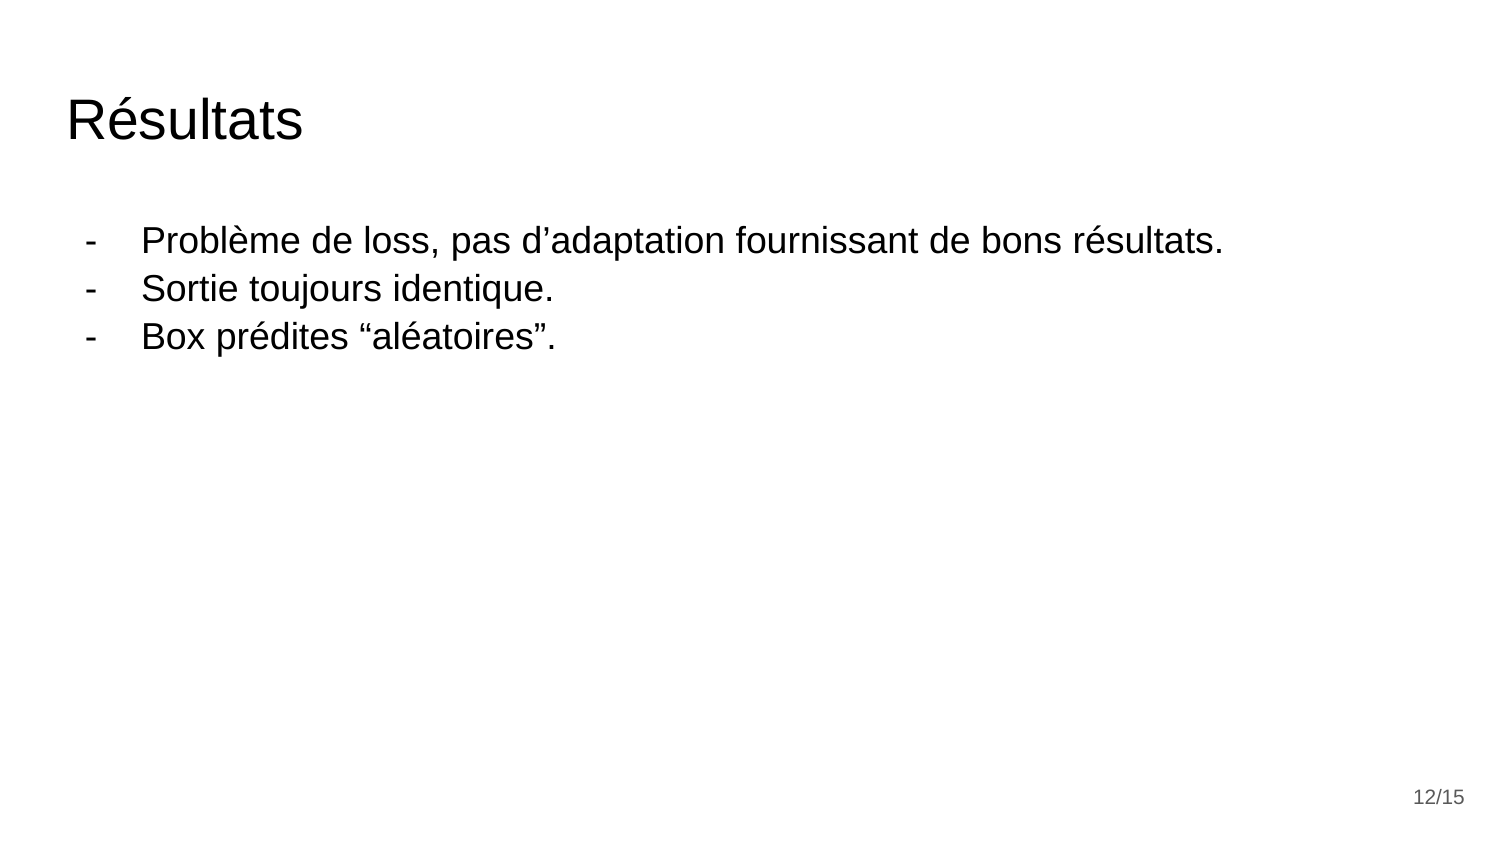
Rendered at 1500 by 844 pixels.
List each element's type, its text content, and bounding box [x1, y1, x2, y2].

slide_number <number>/15 [1389, 764, 1480, 830]
title Résultats [51, 72, 1449, 167]
list Problème de loss, pas d’adaptation fournissant de bons résultats. Sortie toujours identique. Box prédites “aléatoires”. [51, 197, 1449, 759]
